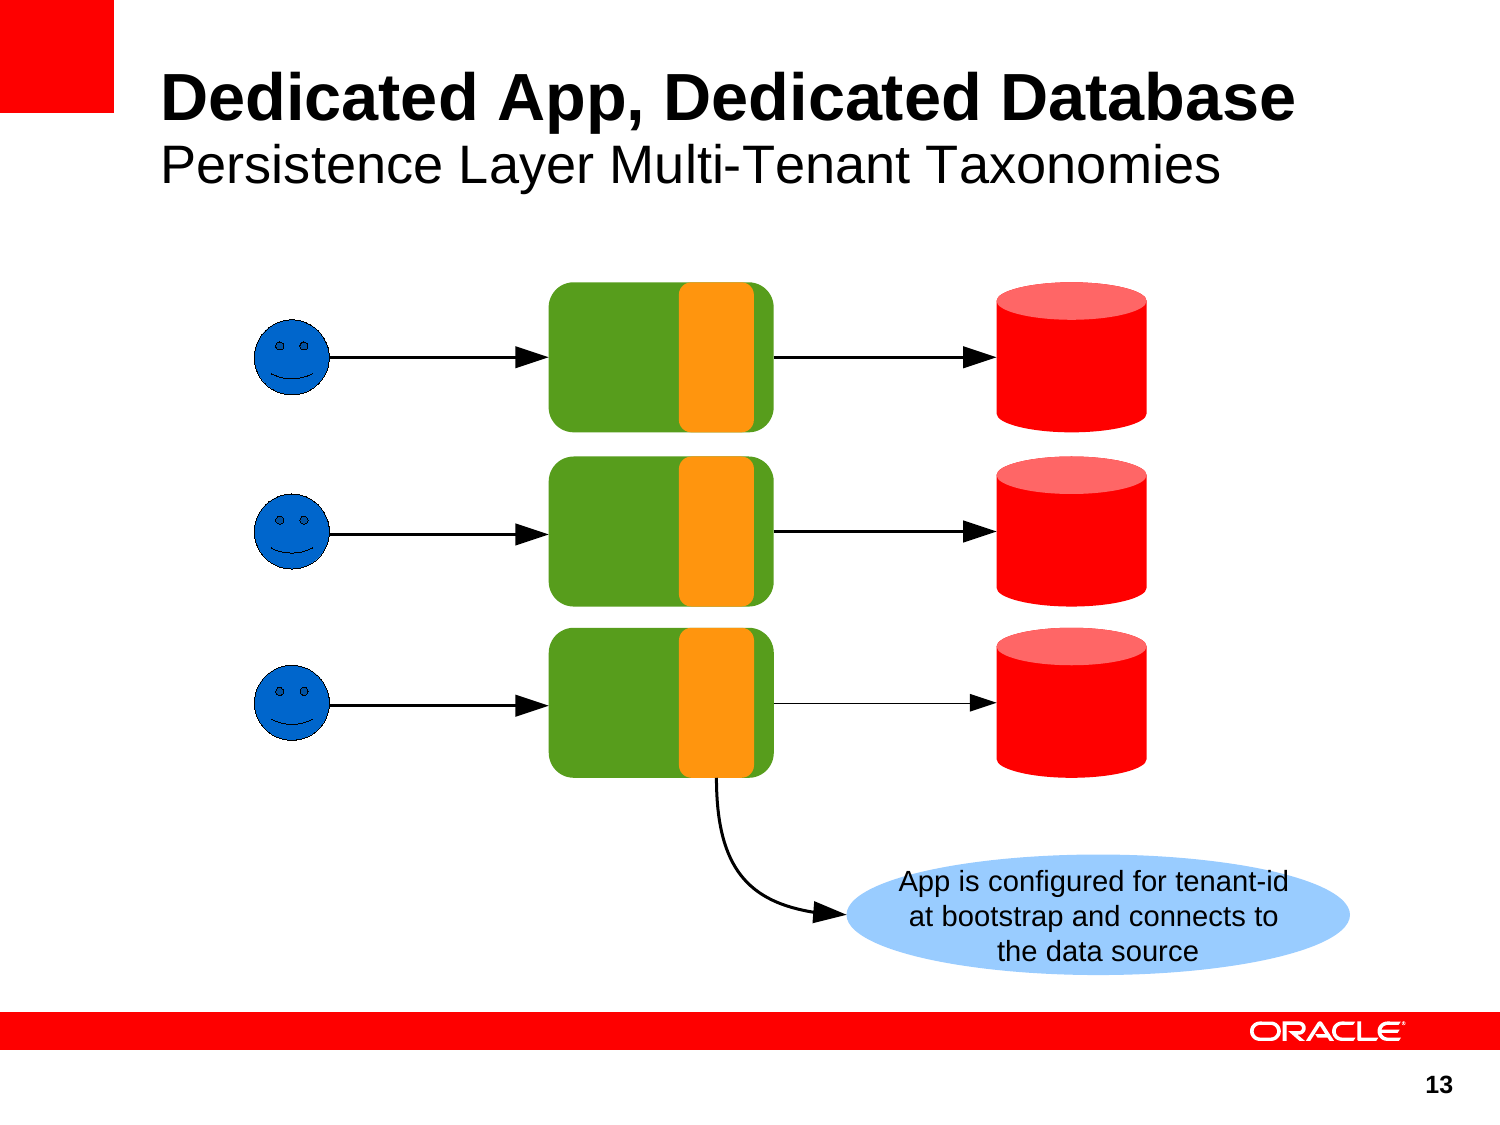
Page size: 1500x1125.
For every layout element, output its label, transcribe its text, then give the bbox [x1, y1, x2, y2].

title Dedicated App, Dedicated Database Persistence Layer Multi-Tenant Taxonomies [145, 49, 1390, 205]
text_box [548, 456, 774, 607]
text_box [996, 648, 1147, 778]
text_box [254, 493, 330, 570]
text_box [996, 303, 1147, 433]
text_box [254, 665, 330, 741]
text_box [254, 319, 330, 395]
text_box [548, 627, 774, 778]
text_box App is configured for tenant-id at bootstrap and connects to the data source [846, 854, 1351, 976]
picture [0, 0, 114, 113]
text_box [996, 477, 1147, 607]
picture [0, 1012, 1500, 1050]
text_box [548, 282, 774, 433]
